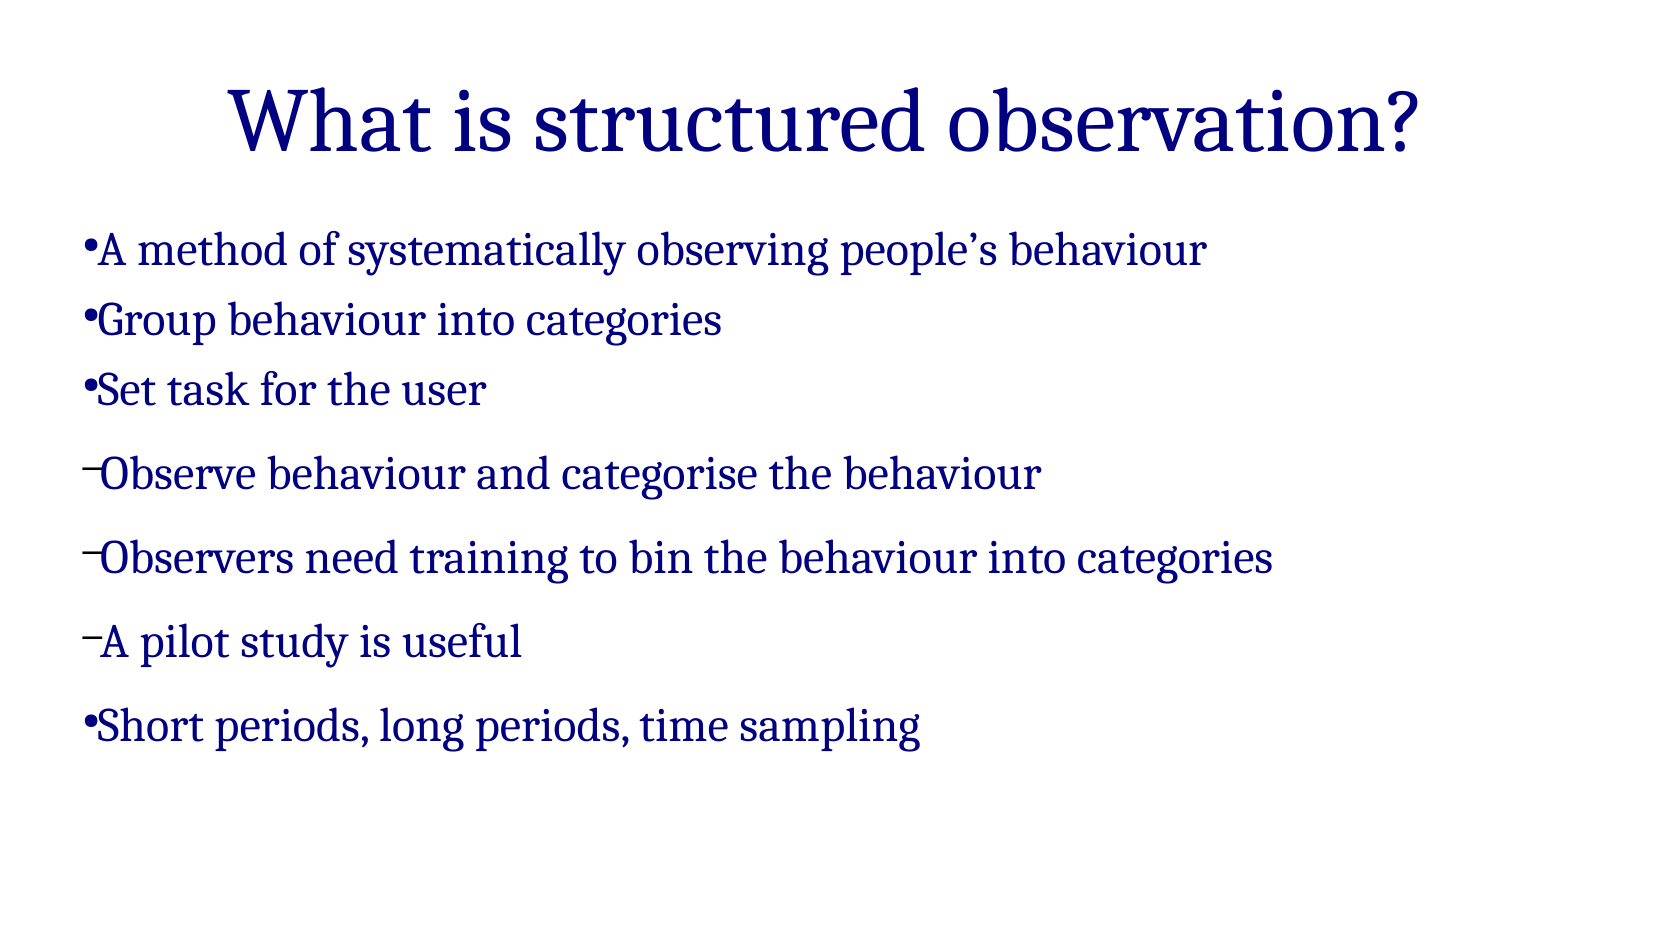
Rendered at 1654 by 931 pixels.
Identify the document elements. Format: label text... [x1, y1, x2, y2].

list A method of systematically observing people’s behaviour Group behaviour into categories Set task for the user Observe behaviour and categorise the behaviour Observers need training to bin the behaviour into categories A pilot study is useful Short periods, long periods, time sampling [82, 217, 1571, 758]
title What is structured observation? [82, 7, 1571, 217]
